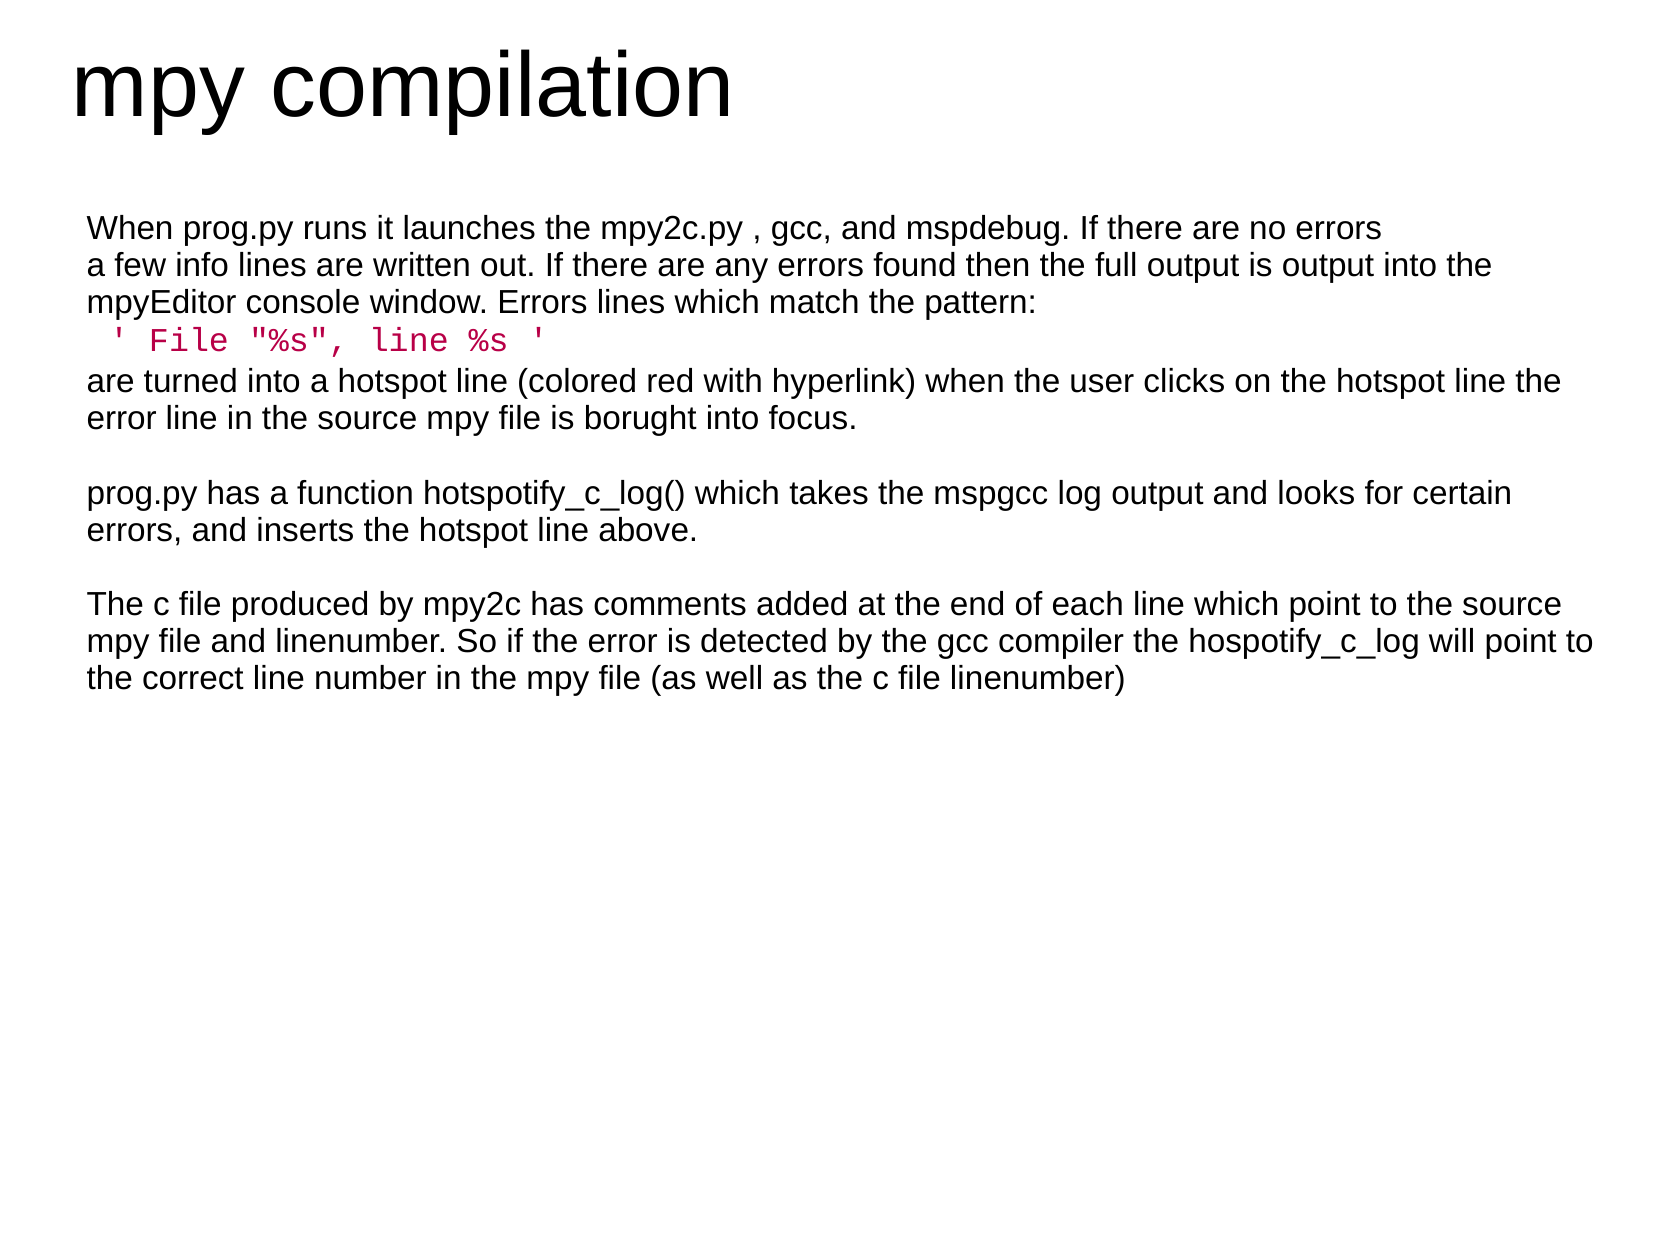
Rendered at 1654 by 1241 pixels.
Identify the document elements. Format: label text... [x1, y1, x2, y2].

title mpy compilation [71, 19, 1561, 151]
text_box When prog.py runs it launches the mpy2c.py , gcc, and mspdebug. If there are no errors a few info lines are written out. If there are any errors found then the full output is output into the mpyEditor console window. Errors lines which match the pattern: ' File "%s", line %s ' are turned into a hotspot line (colored red with hyperlink) when the user clicks on the hotspot line the error line in the source mpy file is borught into focus. prog.py has a function hotspotify_c_log() which takes the mspgcc log output and looks for certain errors, and inserts the hotspot line above. The c file produced by mpy2c has comments added at the end of each line which point to the source mpy file and linenumber. So if the error is detected by the gcc compiler the hospotify_c_log will point to the correct line number in the mpy file (as well as the c file linenumber) [71, 165, 1617, 961]
